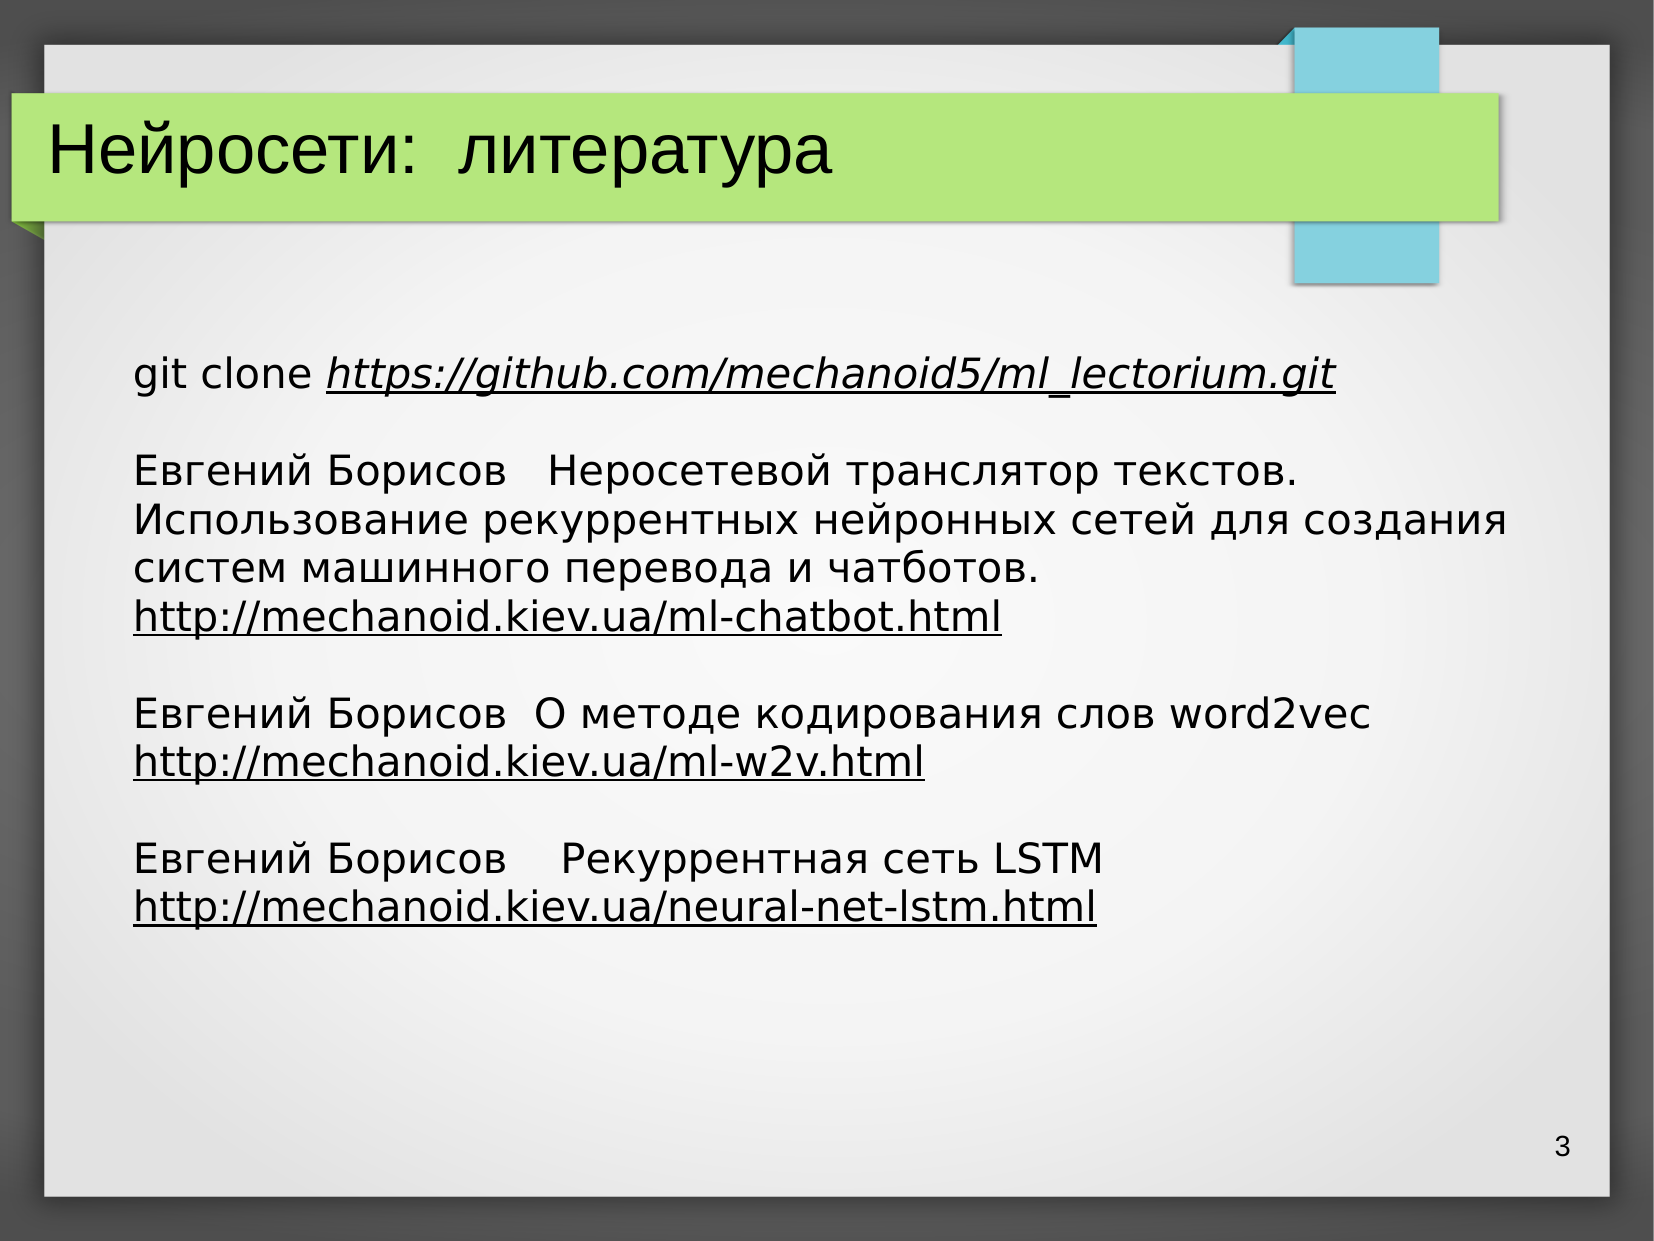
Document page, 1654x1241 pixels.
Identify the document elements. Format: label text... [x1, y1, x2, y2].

picture [0, 0, 1654, 1241]
text_box git clone https://github.com/mechanoid5/ml_lectorium.git Евгений Борисов Неросетевой транслятор текстов. Использование рекуррентных нейронных сетей для создания систем машинного перевода и чатботов. http://mechanoid.kiev.ua/ml-chatbot.html Евгений Борисов О методе кодирования слов word2vec http://mechanoid.kiev.ua/ml-w2v.html Евгений Борисов Рекуррентная сеть LSTM http://mechanoid.kiev.ua/neural-net-lstm.html [118, 342, 1548, 1080]
title Нейросети: литература [47, 96, 1536, 201]
